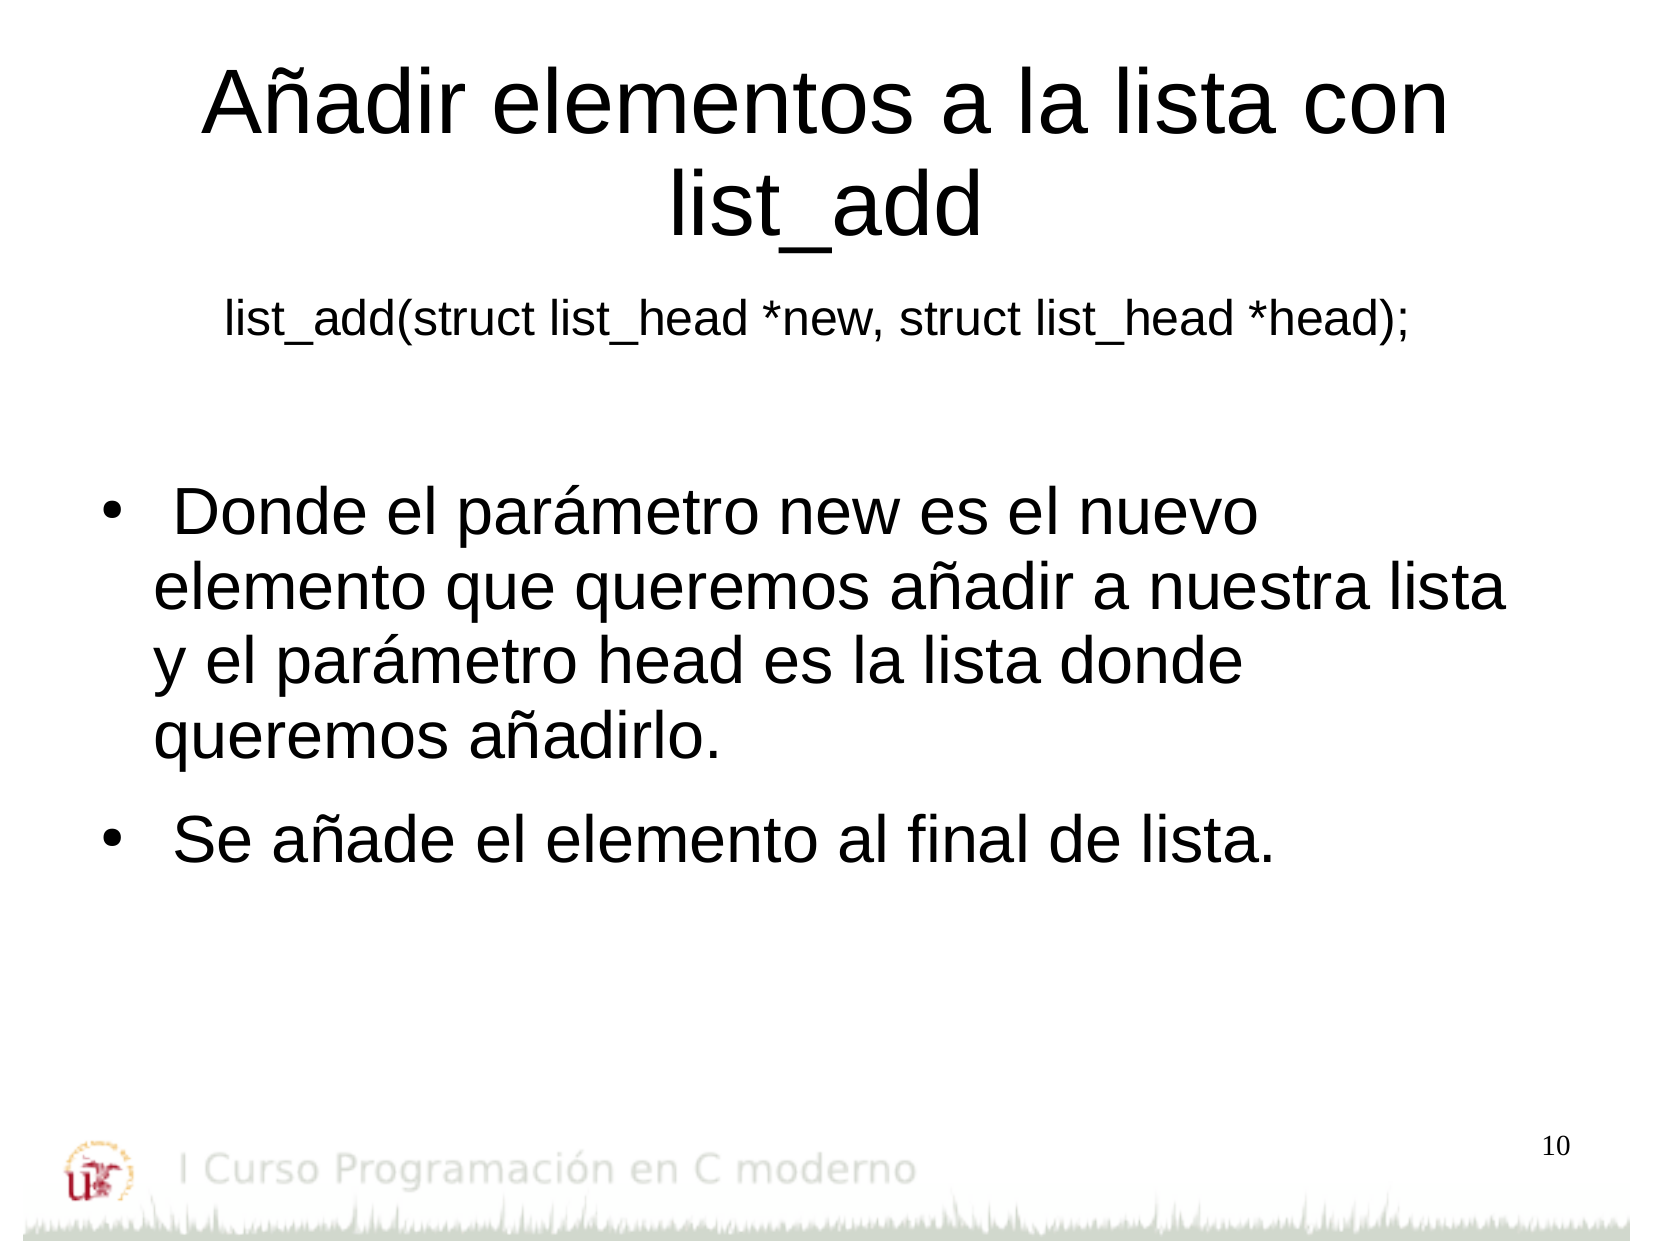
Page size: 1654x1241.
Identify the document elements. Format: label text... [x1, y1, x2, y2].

title Añadir elementos a la lista con list_add [82, 49, 1571, 257]
picture [23, 1136, 1630, 1241]
list list_add(struct list_head *new, struct list_head *head); Donde el parámetro new es el nuevo elemento que queremos añadir a nuestra lista y el parámetro head es la lista donde queremos añadirlo. Se añade el elemento al final de lista. [82, 290, 1538, 1010]
